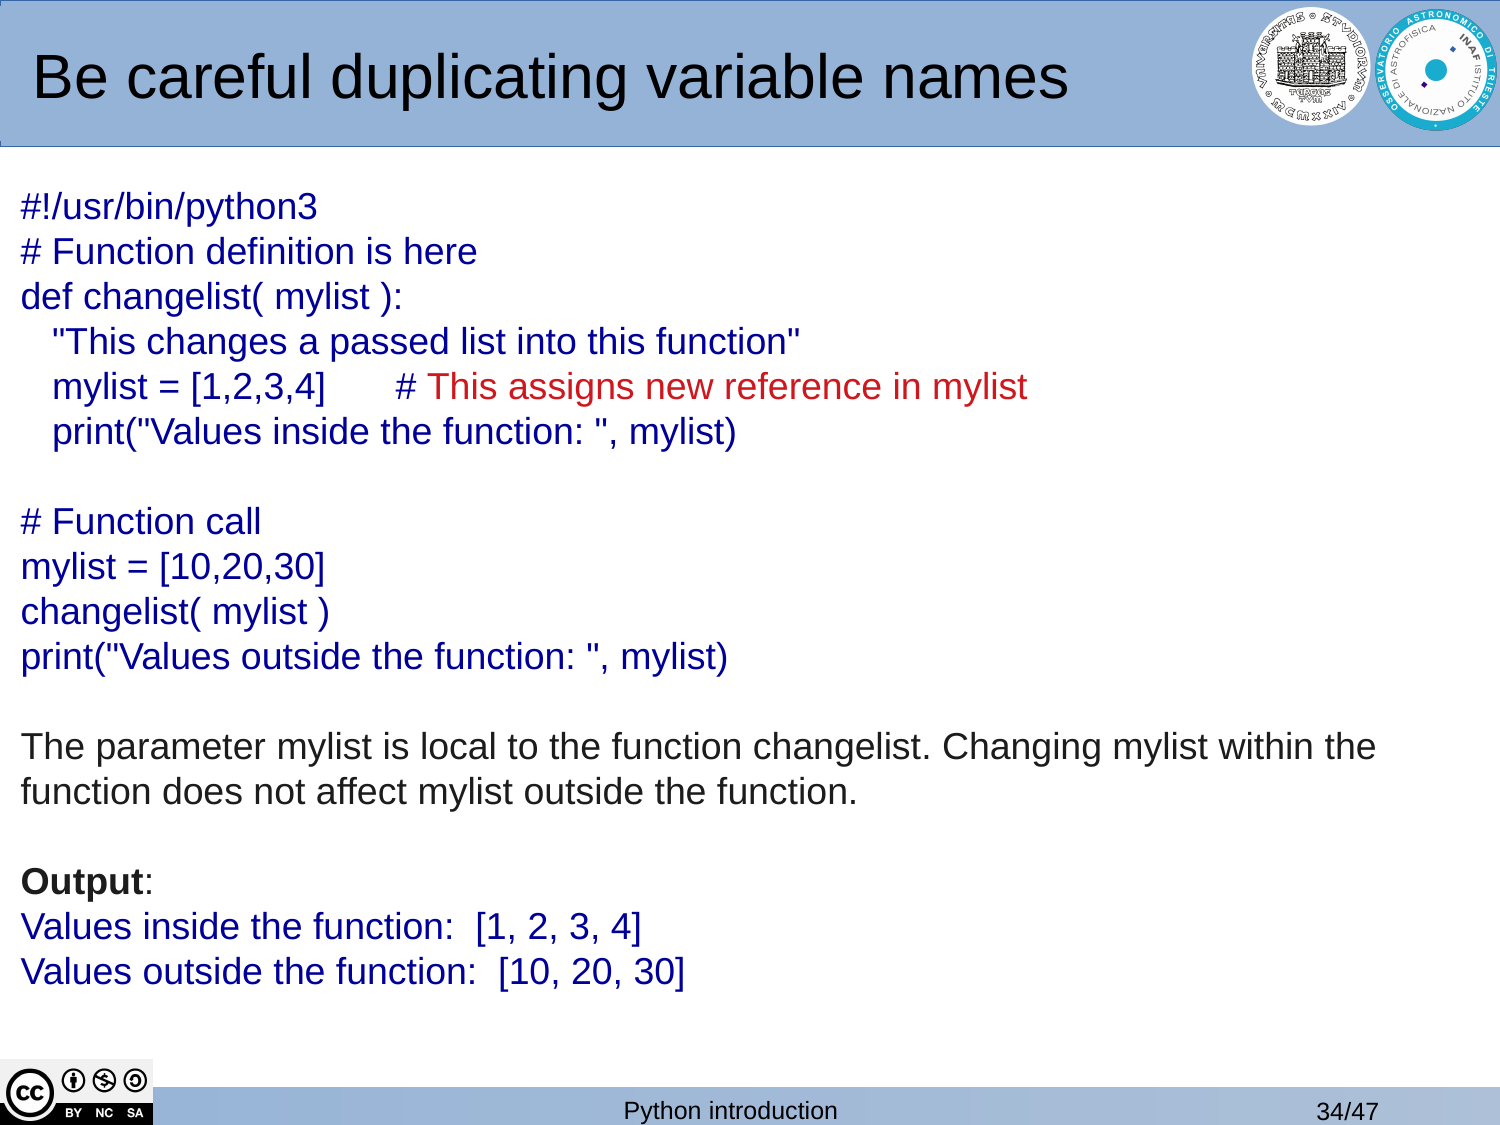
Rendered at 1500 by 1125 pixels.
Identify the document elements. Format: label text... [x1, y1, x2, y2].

picture [0, 1059, 153, 1125]
list #!/usr/bin/python3 # Function definition is here def changelist( mylist ): "This changes a passed list into this function" mylist = [1,2,3,4] # This assigns new reference in mylist print("Values inside the function: ", mylist) # Function call mylist = [10,20,30] changelist( mylist ) print("Values outside the function: ", mylist) The parameter mylist is local to the function changelist. Changing mylist within the function does not affect mylist outside the function. Output: Values inside the function: [1, 2, 3, 4] Values outside the function: [10, 20, 30] [5, 174, 1500, 1111]
picture [1252, 0, 1500, 156]
text_box Be careful duplicating variable names [0, 5, 1243, 141]
